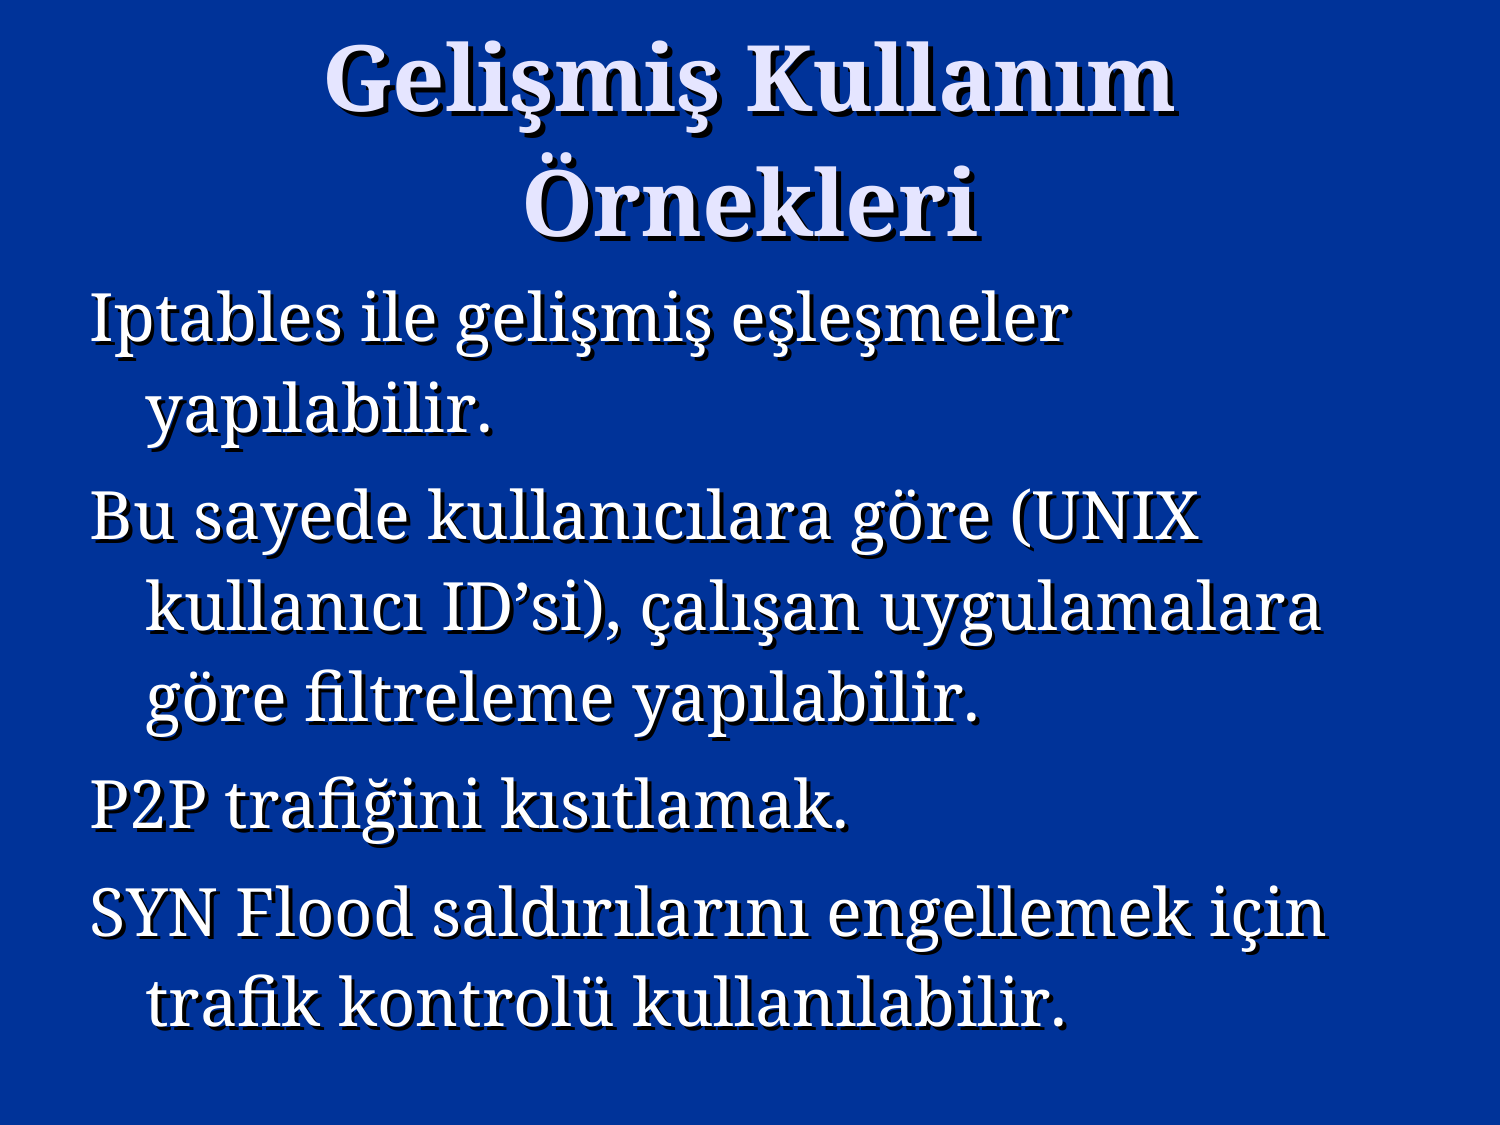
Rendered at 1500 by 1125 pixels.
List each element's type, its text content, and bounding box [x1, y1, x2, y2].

title Gelişmiş Kullanım Örnekleri [75, 21, 1426, 257]
list Iptables ile gelişmiş eşleşmeler yapılabilir. Bu sayede kullanıcılara göre (UNIX kullanıcı ID’si), çalışan uygulamalara göre filtreleme yapılabilir. P2P trafiğini kısıtlamak. SYN Flood saldırılarını engellemek için trafik kontrolü kullanılabilir. [75, 262, 1426, 1045]
